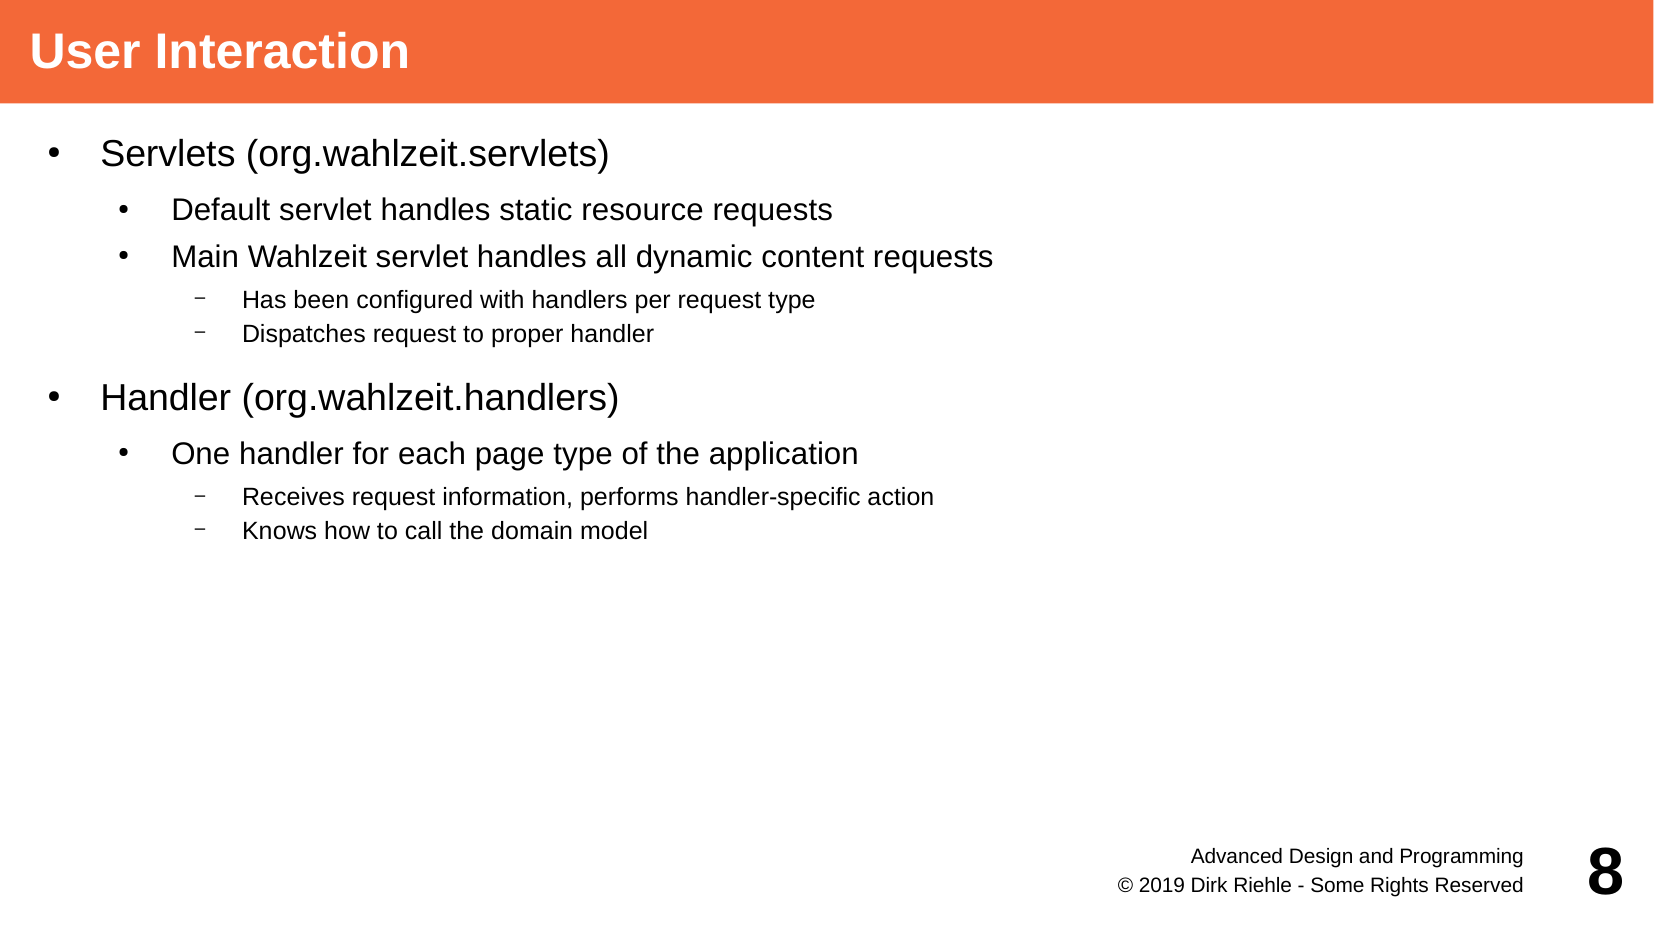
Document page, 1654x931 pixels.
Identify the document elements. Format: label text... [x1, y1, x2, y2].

list Servlets (org.wahlzeit.servlets) Default servlet handles static resource requests Main Wahlzeit servlet handles all dynamic content requests Has been configured with handlers per request type Dispatches request to proper handler Handler (org.wahlzeit.handlers) One handler for each page type of the application Receives request information, performs handler-specific action Knows how to call the domain model [29, 132, 1625, 813]
title User Interaction [0, 0, 1654, 104]
